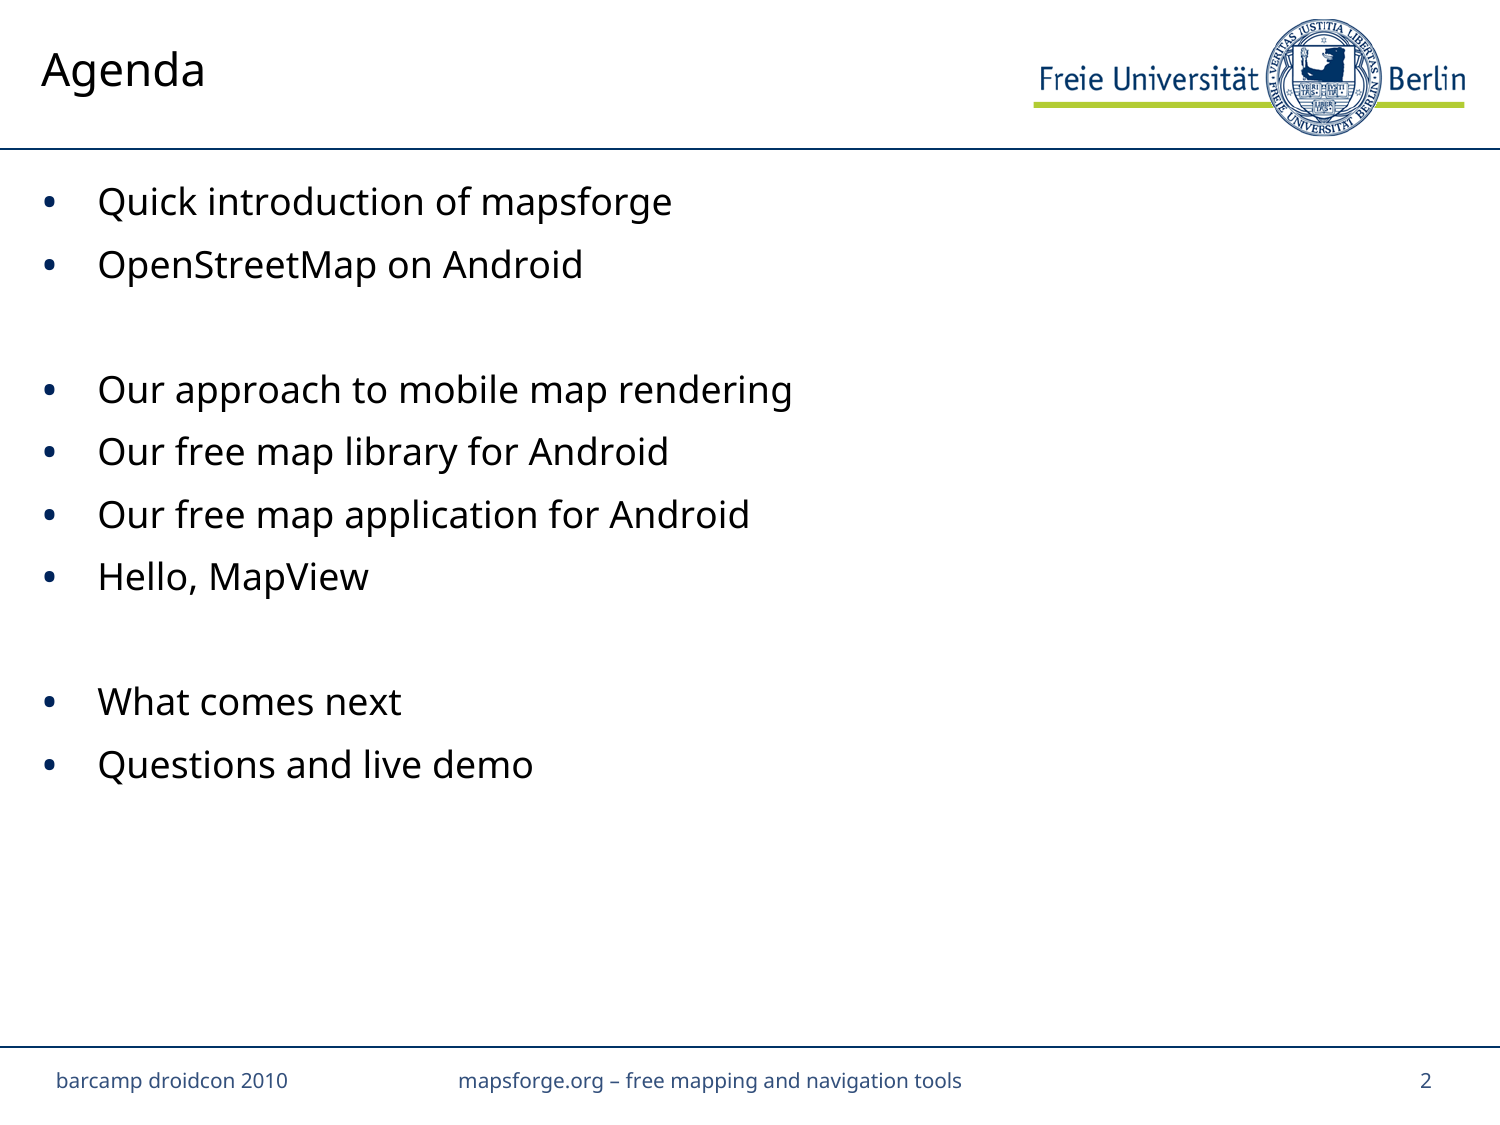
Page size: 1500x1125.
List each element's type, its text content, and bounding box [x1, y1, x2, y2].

list Quick introduction of mapsforge OpenStreetMap on Android Our approach to mobile map rendering Our free map library for Android Our free map application for Android Hello, MapView What comes next Questions and live demo [41, 175, 1447, 919]
picture [1033, 19, 1470, 137]
title Agenda [41, 0, 1016, 138]
